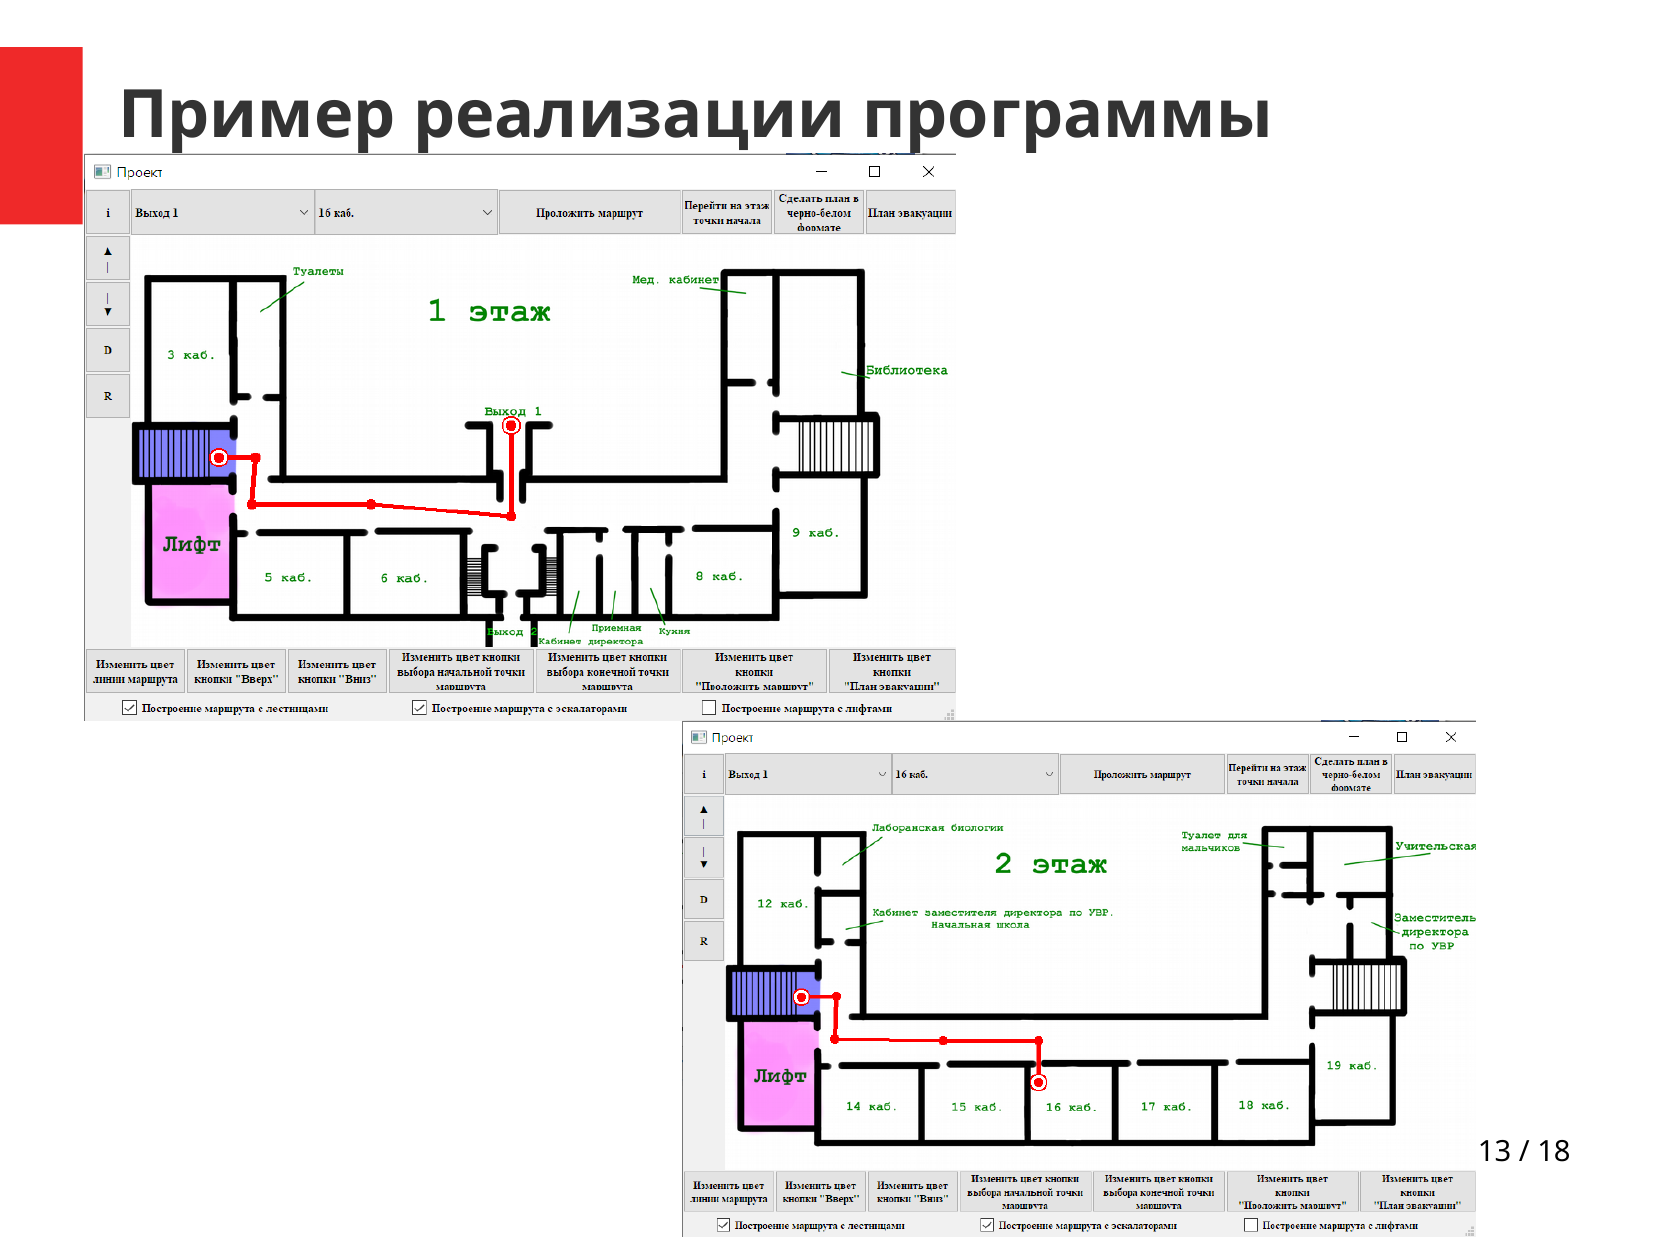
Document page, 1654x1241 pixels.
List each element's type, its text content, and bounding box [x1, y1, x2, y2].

picture [84, 153, 1476, 1237]
title Пример реализации программы [118, 0, 1571, 237]
